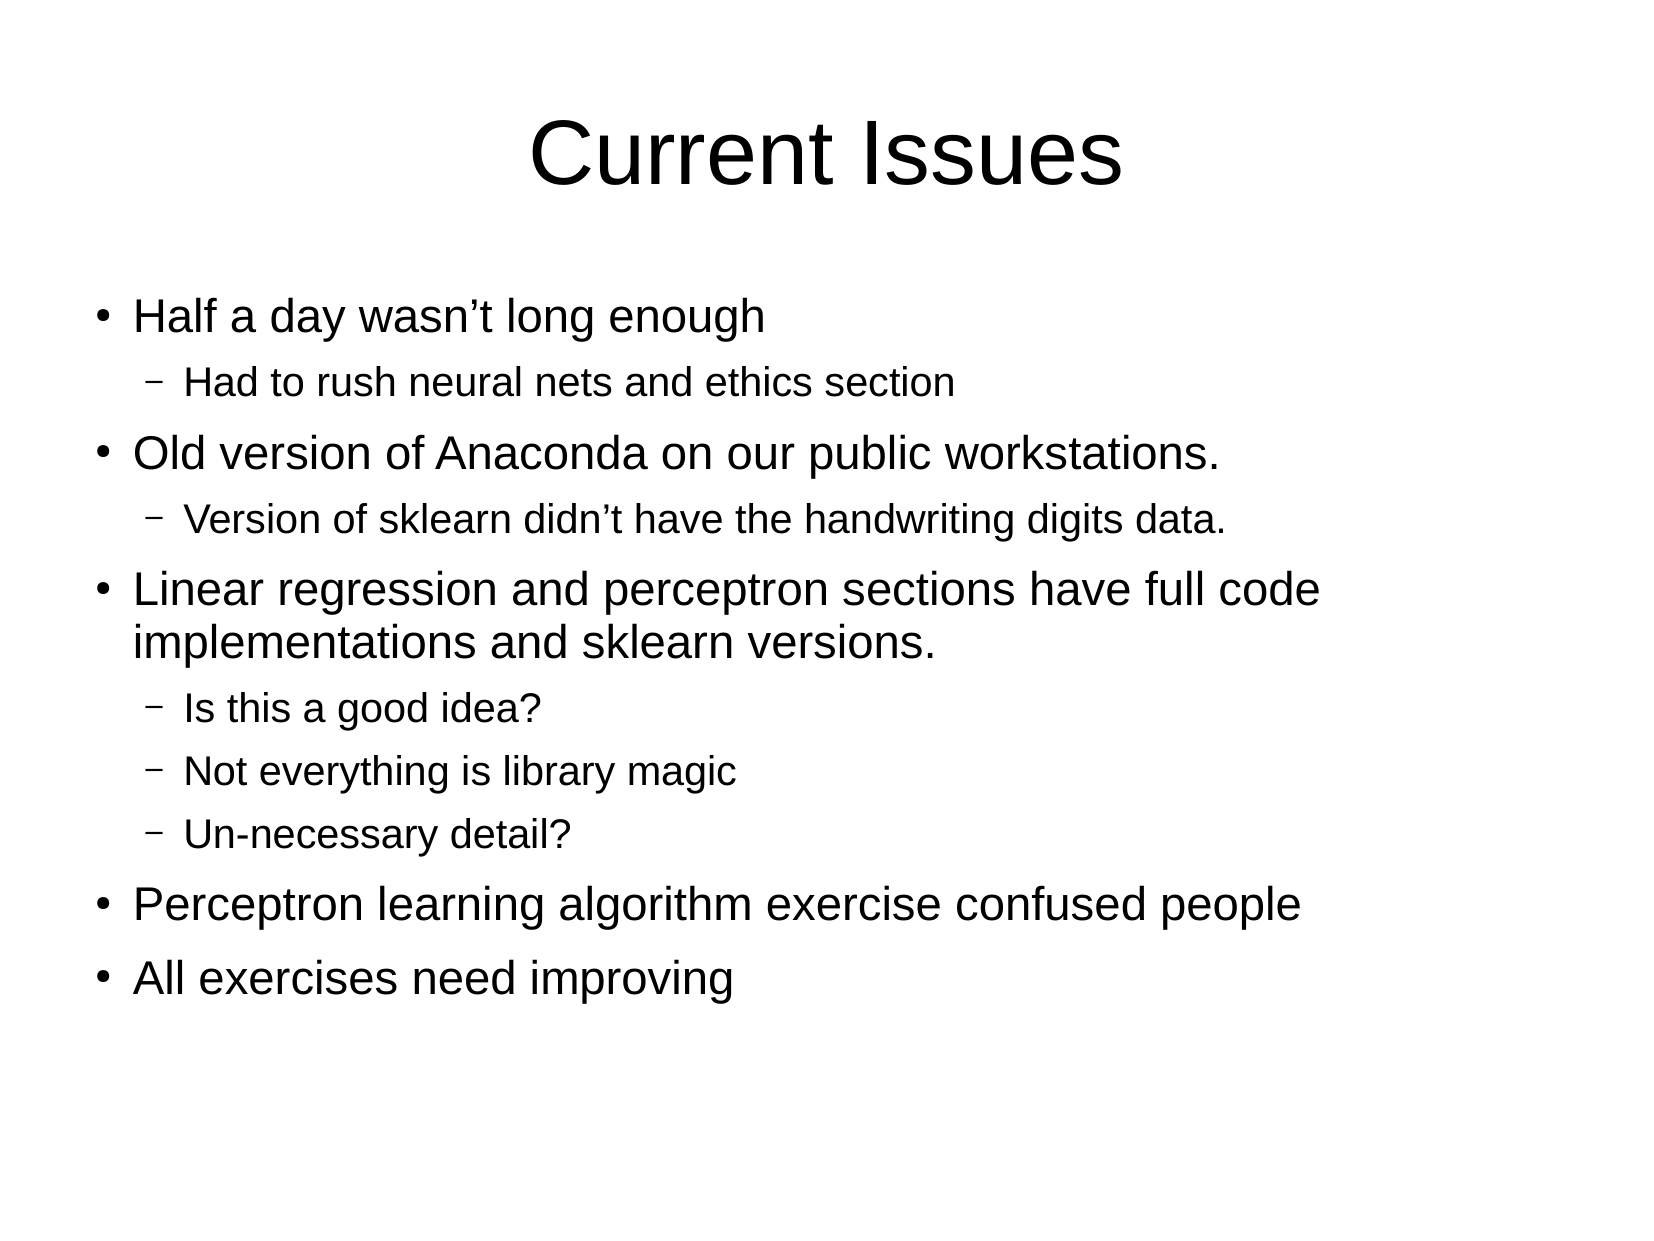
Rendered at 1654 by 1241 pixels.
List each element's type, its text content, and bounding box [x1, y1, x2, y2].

title Current Issues [82, 49, 1571, 257]
list Half a day wasn’t long enough Had to rush neural nets and ethics section Old version of Anaconda on our public workstations. Version of sklearn didn’t have the handwriting digits data. Linear regression and perceptron sections have full code implementations and sklearn versions. Is this a good idea? Not everything is library magic Un-necessary detail? Perceptron learning algorithm exercise confused people All exercises need improving [82, 290, 1571, 1010]
